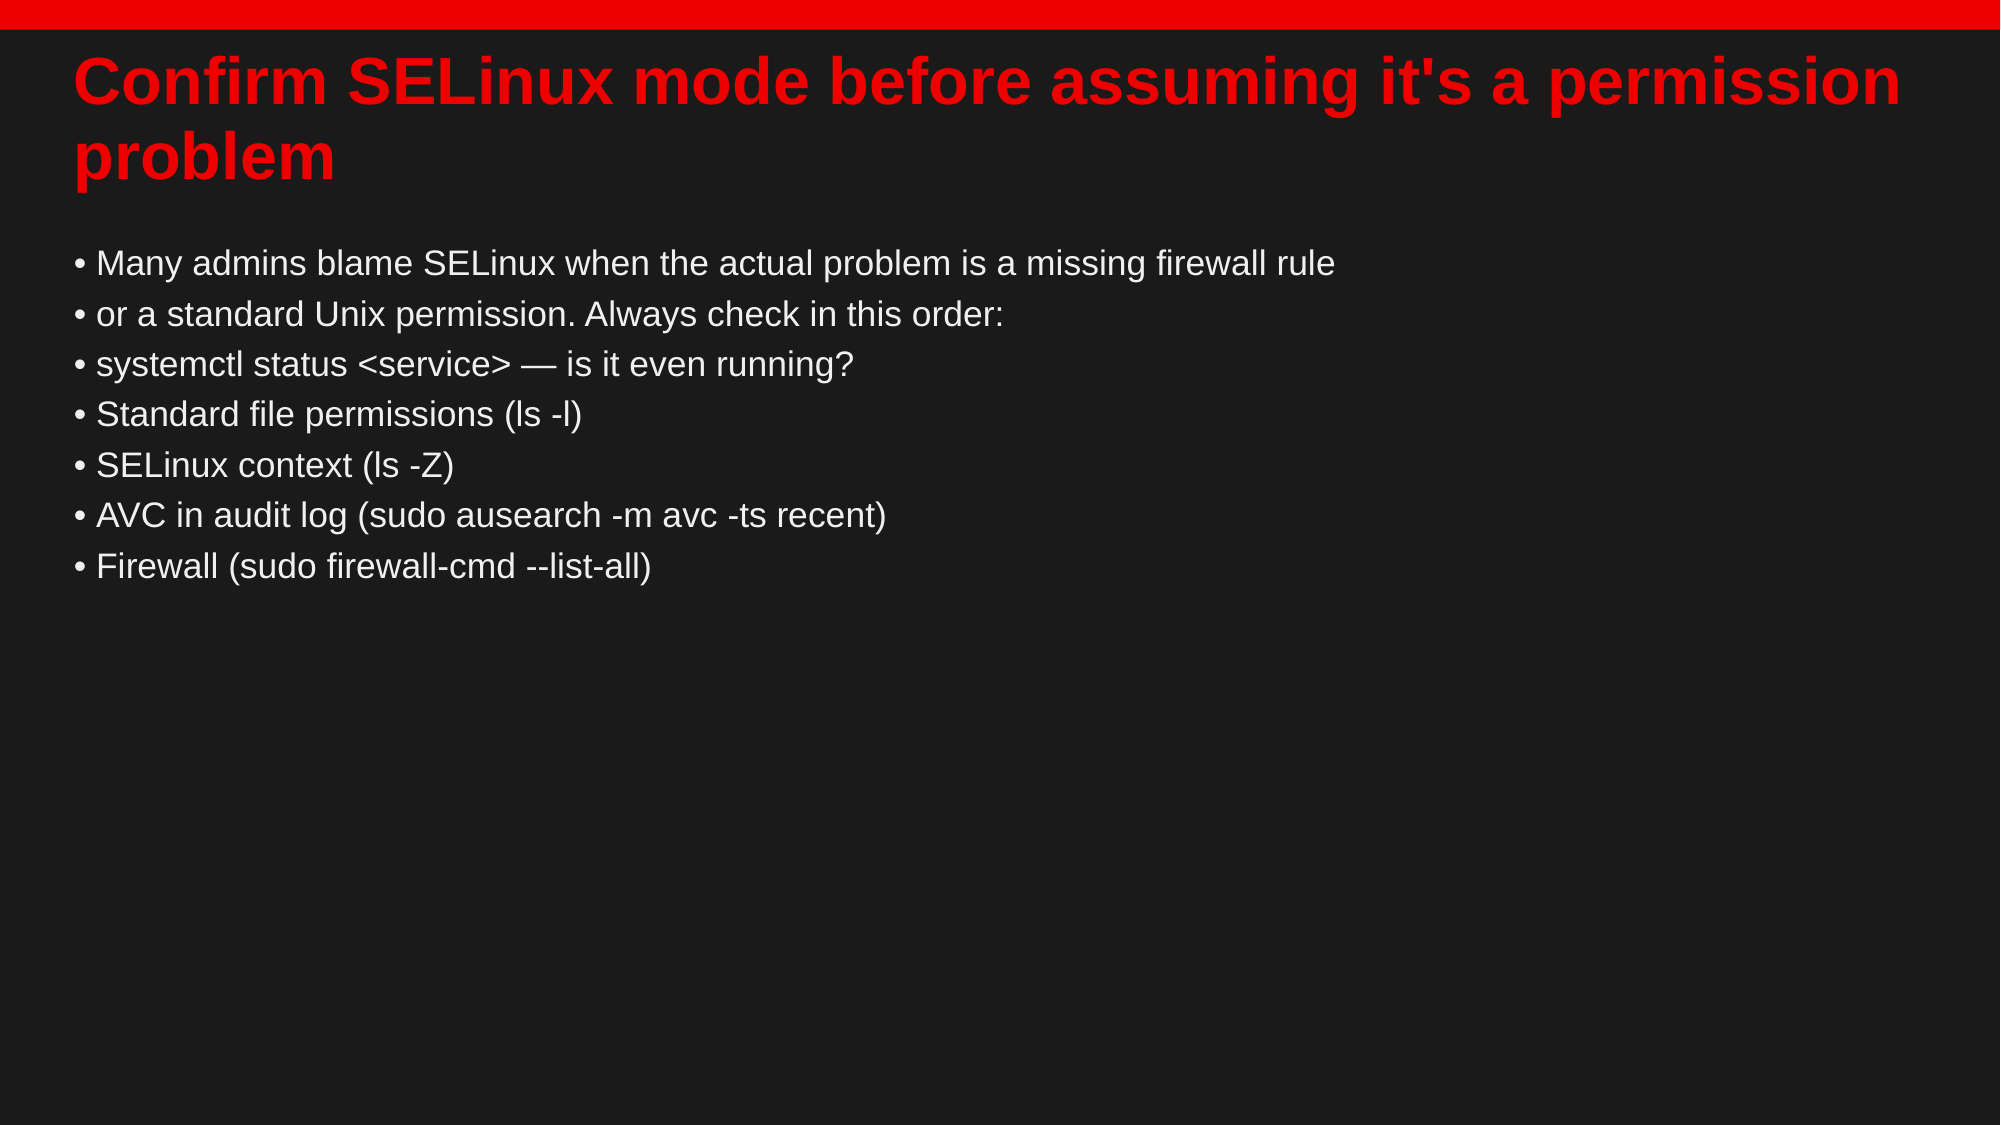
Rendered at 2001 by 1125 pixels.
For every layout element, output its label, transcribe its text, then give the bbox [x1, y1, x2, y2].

text_box • Many admins blame SELinux when the actual problem is a missing firewall rule • or a standard Unix permission. Always check in this order: • systemctl status <service> — is it even running? • Standard file permissions (ls -l) • SELinux context (ls -Z) • AVC in audit log (sudo ausearch -m avc -ts recent) • Firewall (sudo firewall-cmd --list-all) [59, 236, 1942, 1037]
text_box Confirm SELinux mode before assuming it's a permission problem [59, 36, 1942, 208]
text_box [0, 0, 2001, 30]
